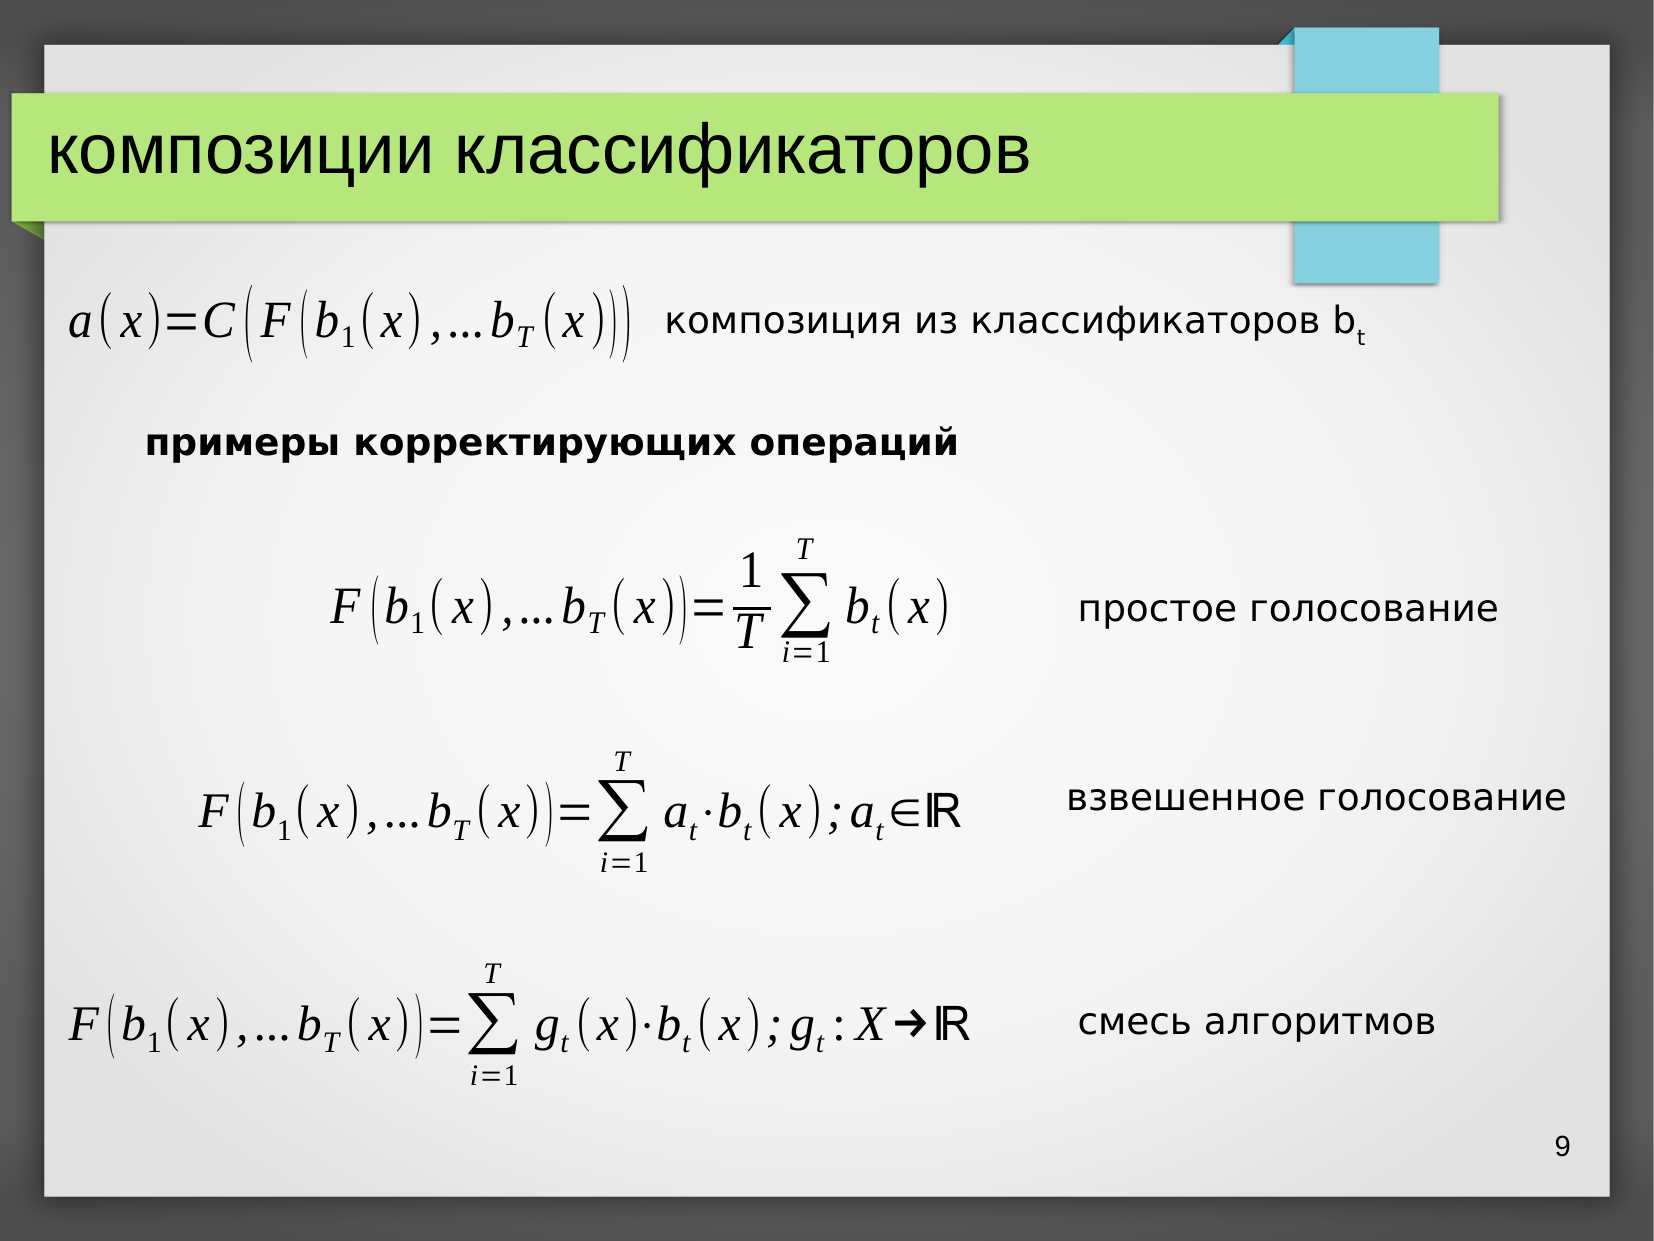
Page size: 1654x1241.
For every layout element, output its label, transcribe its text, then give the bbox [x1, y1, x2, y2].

text_box смесь алгоритмов [1062, 992, 1464, 1051]
picture [0, 0, 1654, 1241]
text_box простое голосование [1062, 579, 1560, 638]
text_box композиция из классификаторов bt [649, 291, 1453, 359]
title композиции классификаторов [47, 109, 1501, 189]
text_box примеры корректирующих операций [129, 413, 1300, 485]
chart [59, 956, 979, 1092]
text_box взвешенное голосование [1051, 768, 1595, 851]
chart [188, 744, 971, 880]
chart [322, 537, 957, 674]
chart [60, 282, 638, 367]
